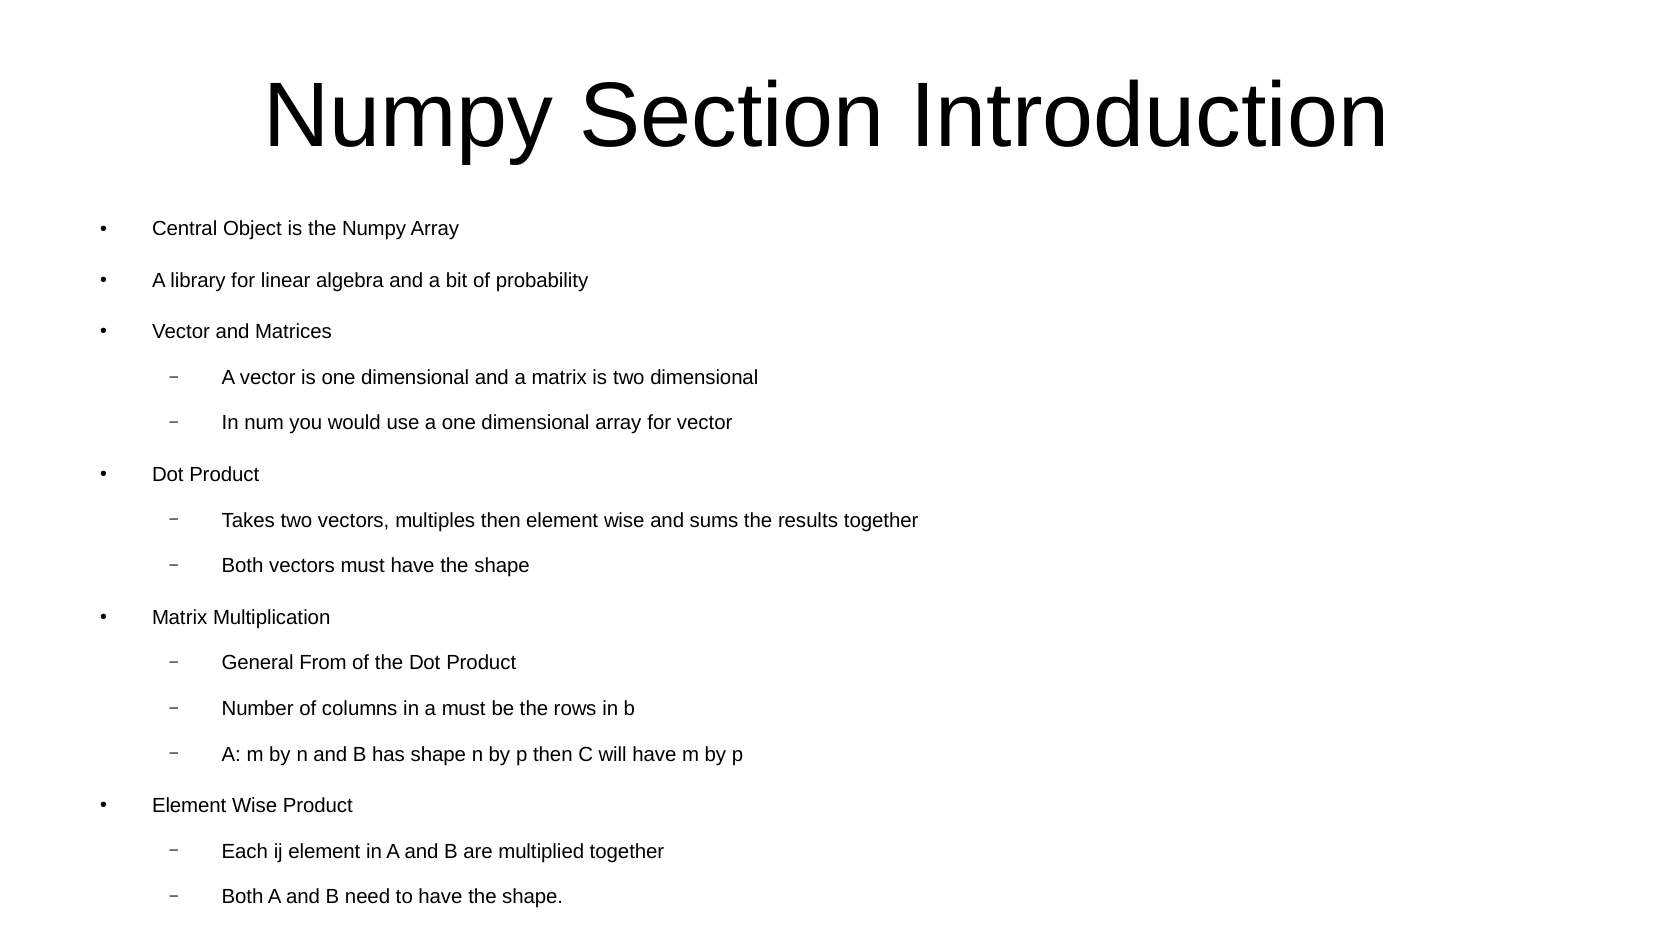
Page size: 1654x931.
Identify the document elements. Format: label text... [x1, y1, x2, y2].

title Numpy Section Introduction [82, 37, 1571, 193]
list Central Object is the Numpy Array A library for linear algebra and a bit of probability Vector and Matrices A vector is one dimensional and a matrix is two dimensional In num you would use a one dimensional array for vector Dot Product Takes two vectors, multiples then element wise and sums the results together Both vectors must have the shape Matrix Multiplication General From of the Dot Product Number of columns in a must be the rows in b A: m by n and B has shape n by p then C will have m by p Element Wise Product Each ij element in A and B are multiplied together Both A and B need to have the shape. [82, 217, 1621, 916]
